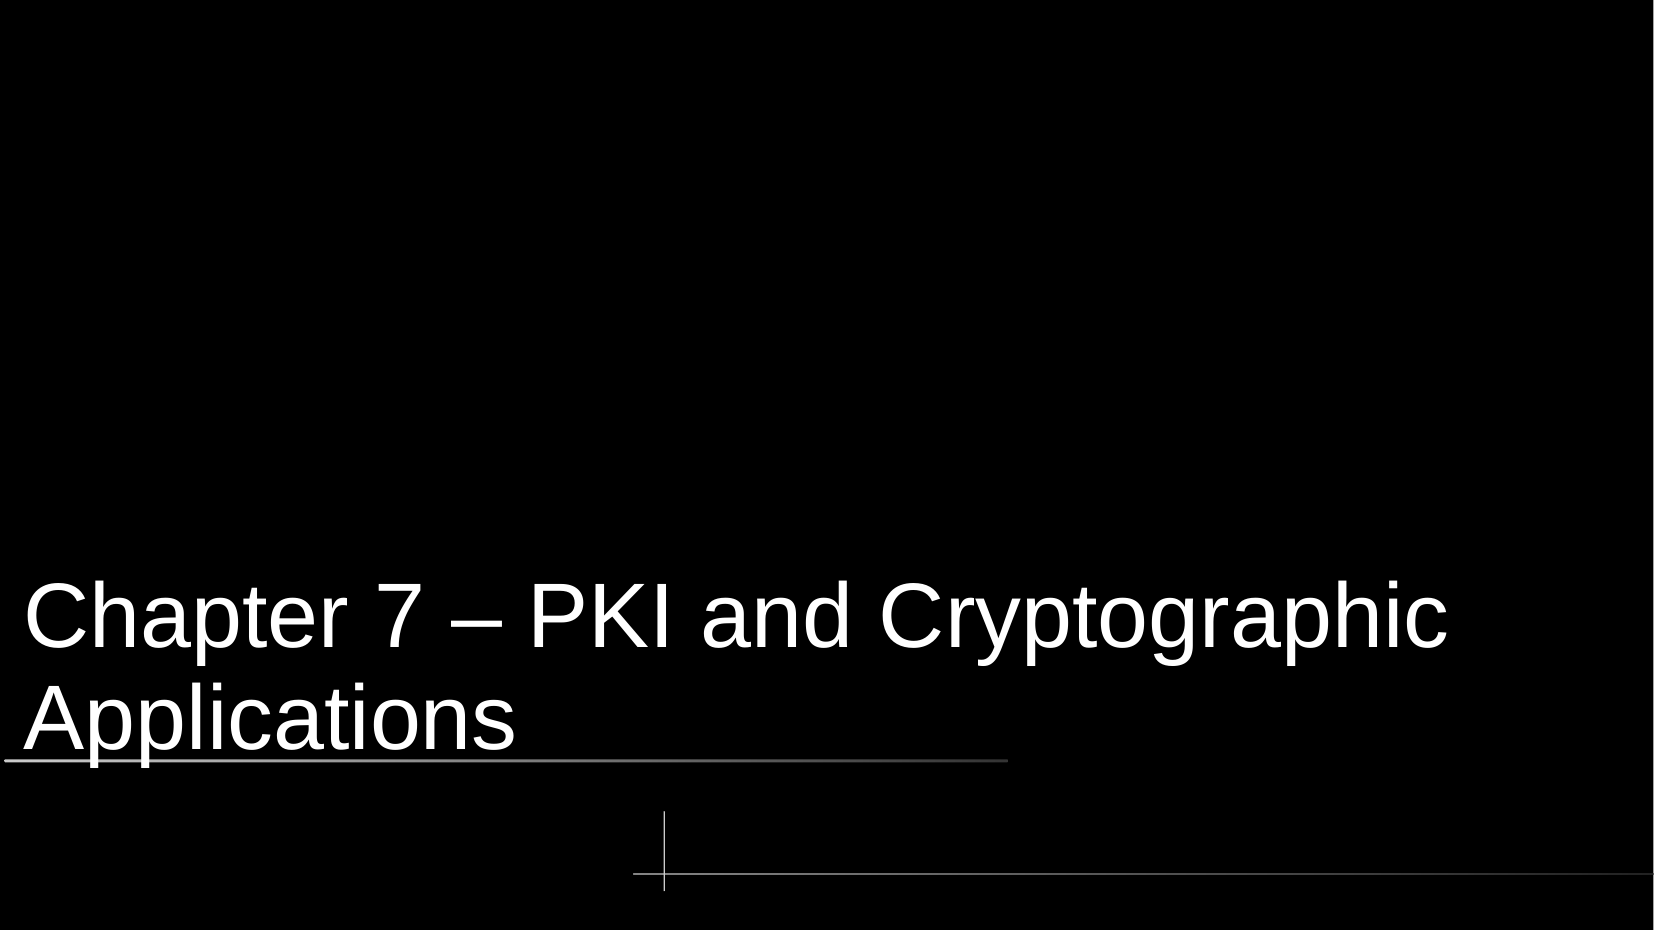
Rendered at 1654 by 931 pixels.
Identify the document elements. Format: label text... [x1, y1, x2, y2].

title Chapter 7 – PKI and Cryptographic Applications [23, 564, 1501, 770]
